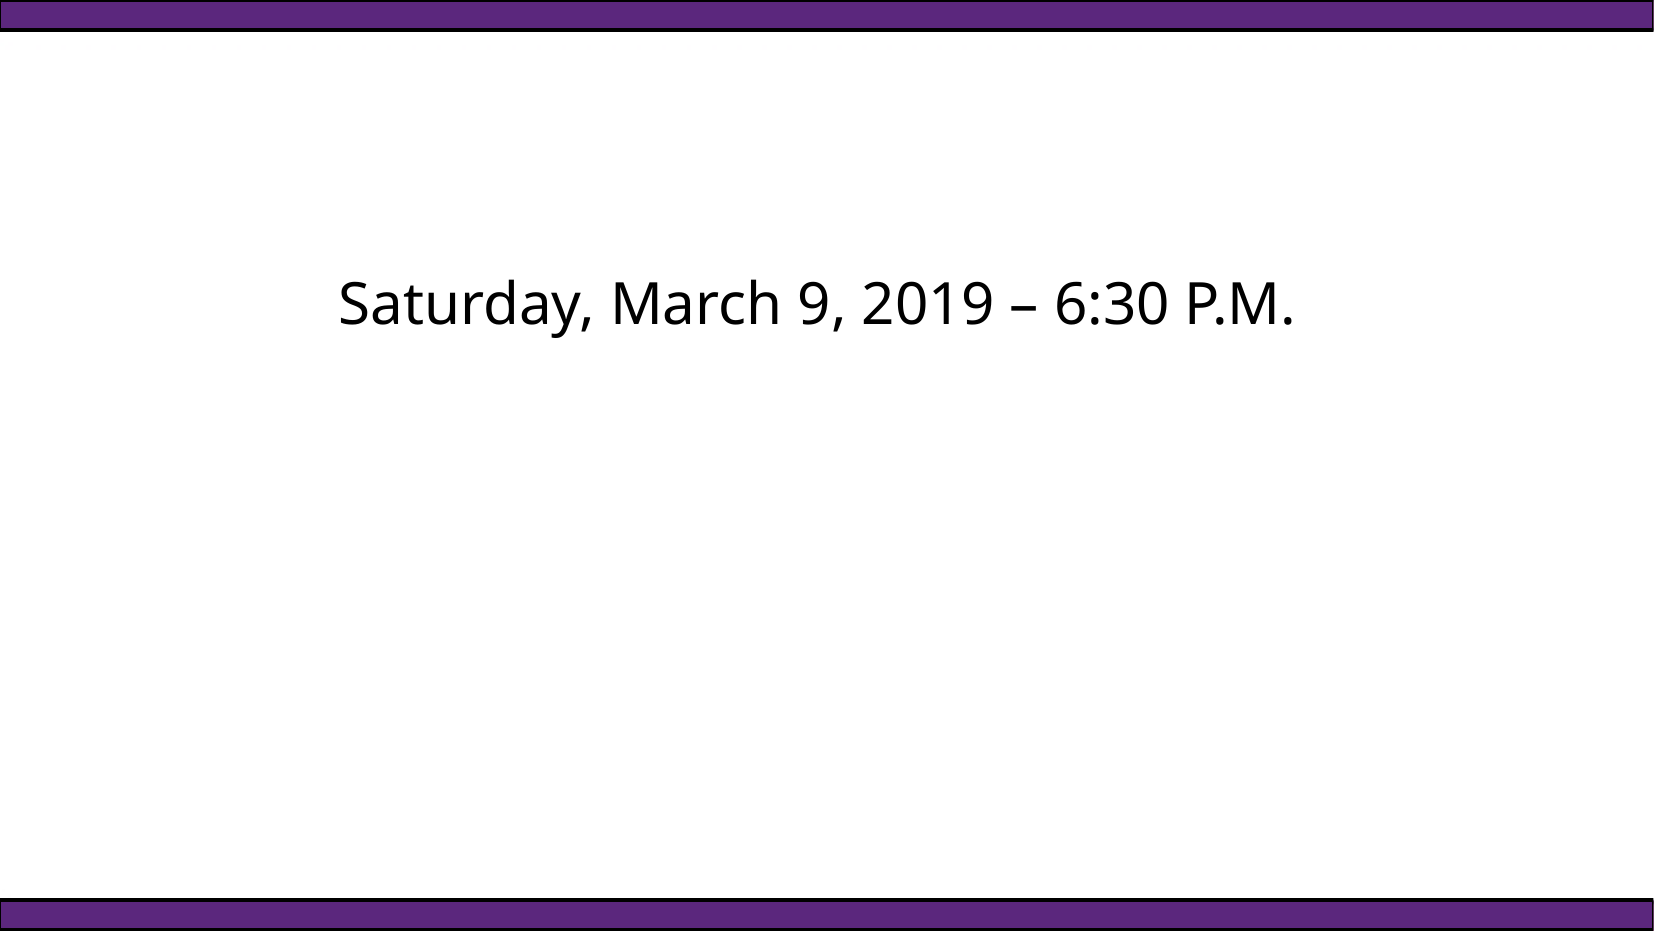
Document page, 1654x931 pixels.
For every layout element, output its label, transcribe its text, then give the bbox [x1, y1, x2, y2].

text_box [0, 0, 1654, 31]
picture [0, 31, 1654, 900]
text_box [0, 900, 1654, 931]
text_box Saturday, March 9, 2019 – 6:30 P.M. [105, 255, 1531, 348]
